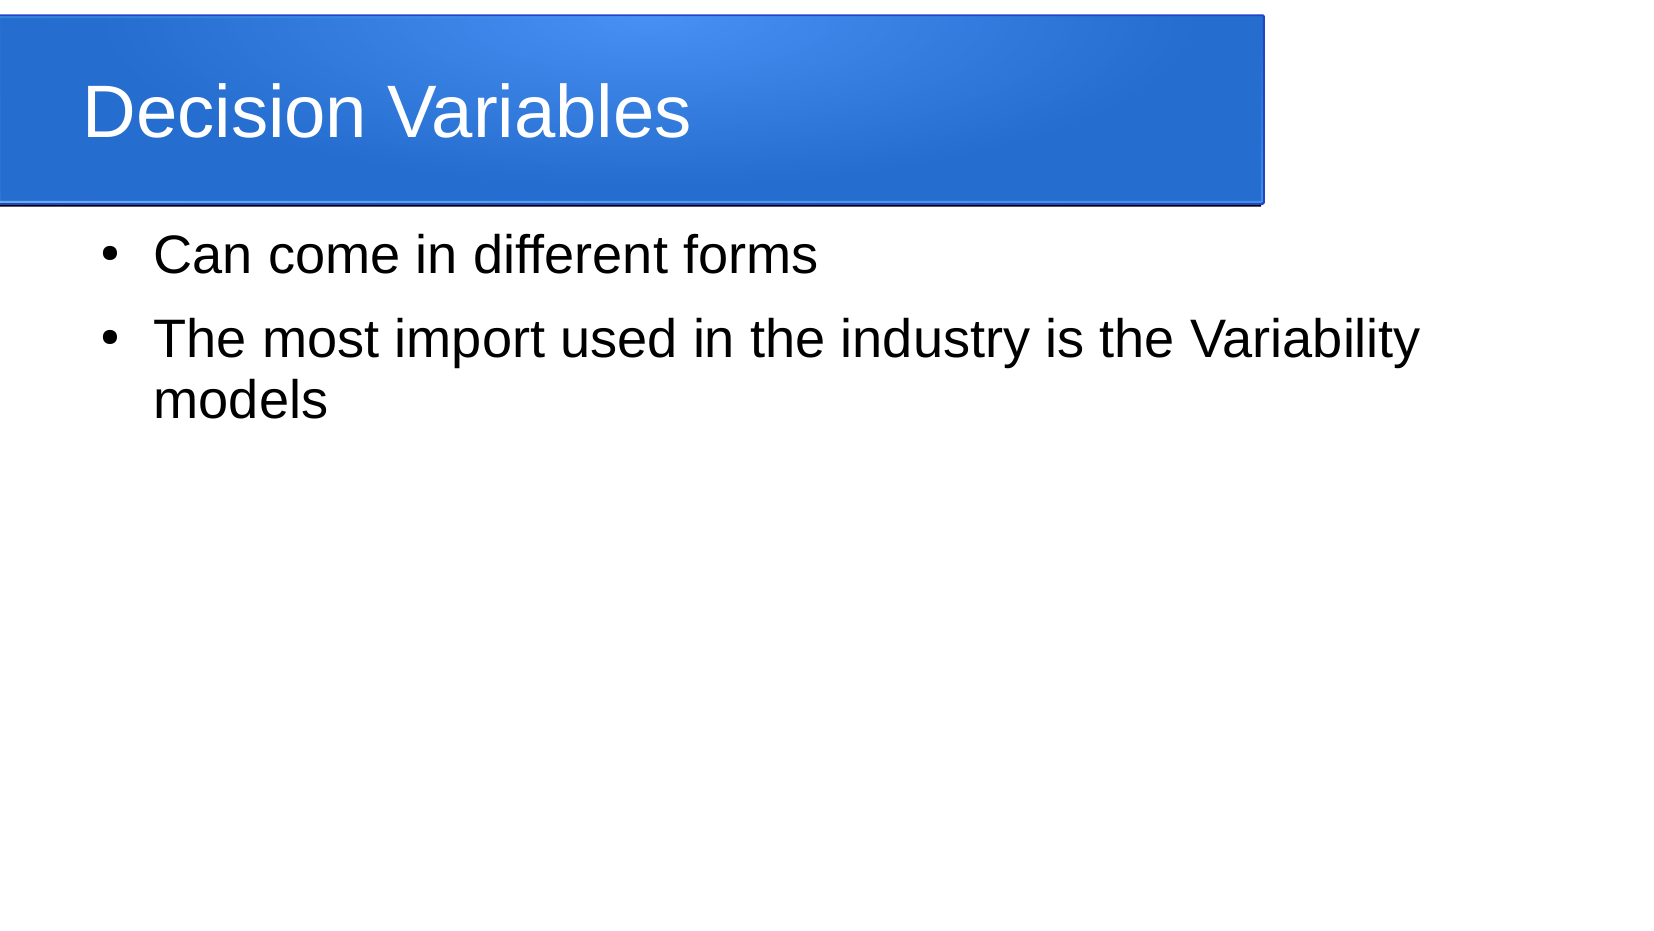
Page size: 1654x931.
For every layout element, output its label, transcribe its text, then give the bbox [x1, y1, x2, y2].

title Decision Variables [82, 35, 1235, 189]
list Can come in different forms The most import used in the industry is the Variability models [82, 224, 1571, 764]
